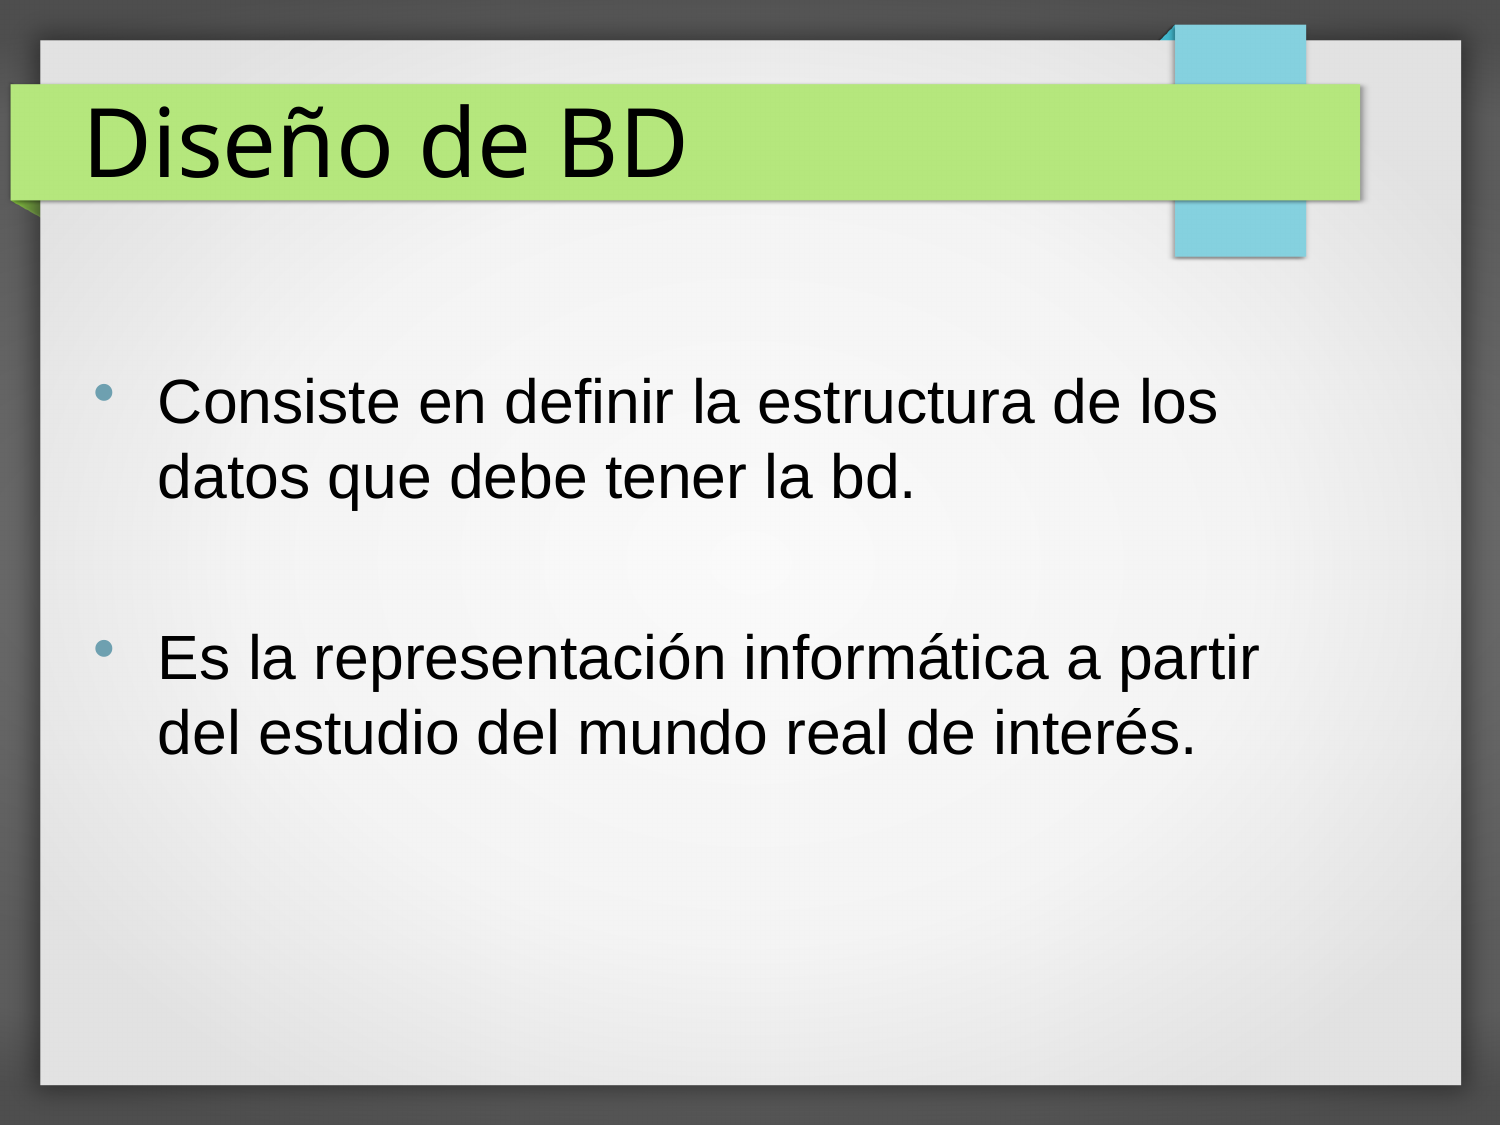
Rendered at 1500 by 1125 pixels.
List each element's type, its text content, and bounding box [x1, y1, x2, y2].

text_box Diseño de BD [74, 45, 1300, 233]
text_box Consiste en definir la estructura de los datos que debe tener la bd. Es la representación informática a partir del estudio del mundo real de interés. [74, 262, 1300, 1005]
picture [0, 0, 1500, 1125]
